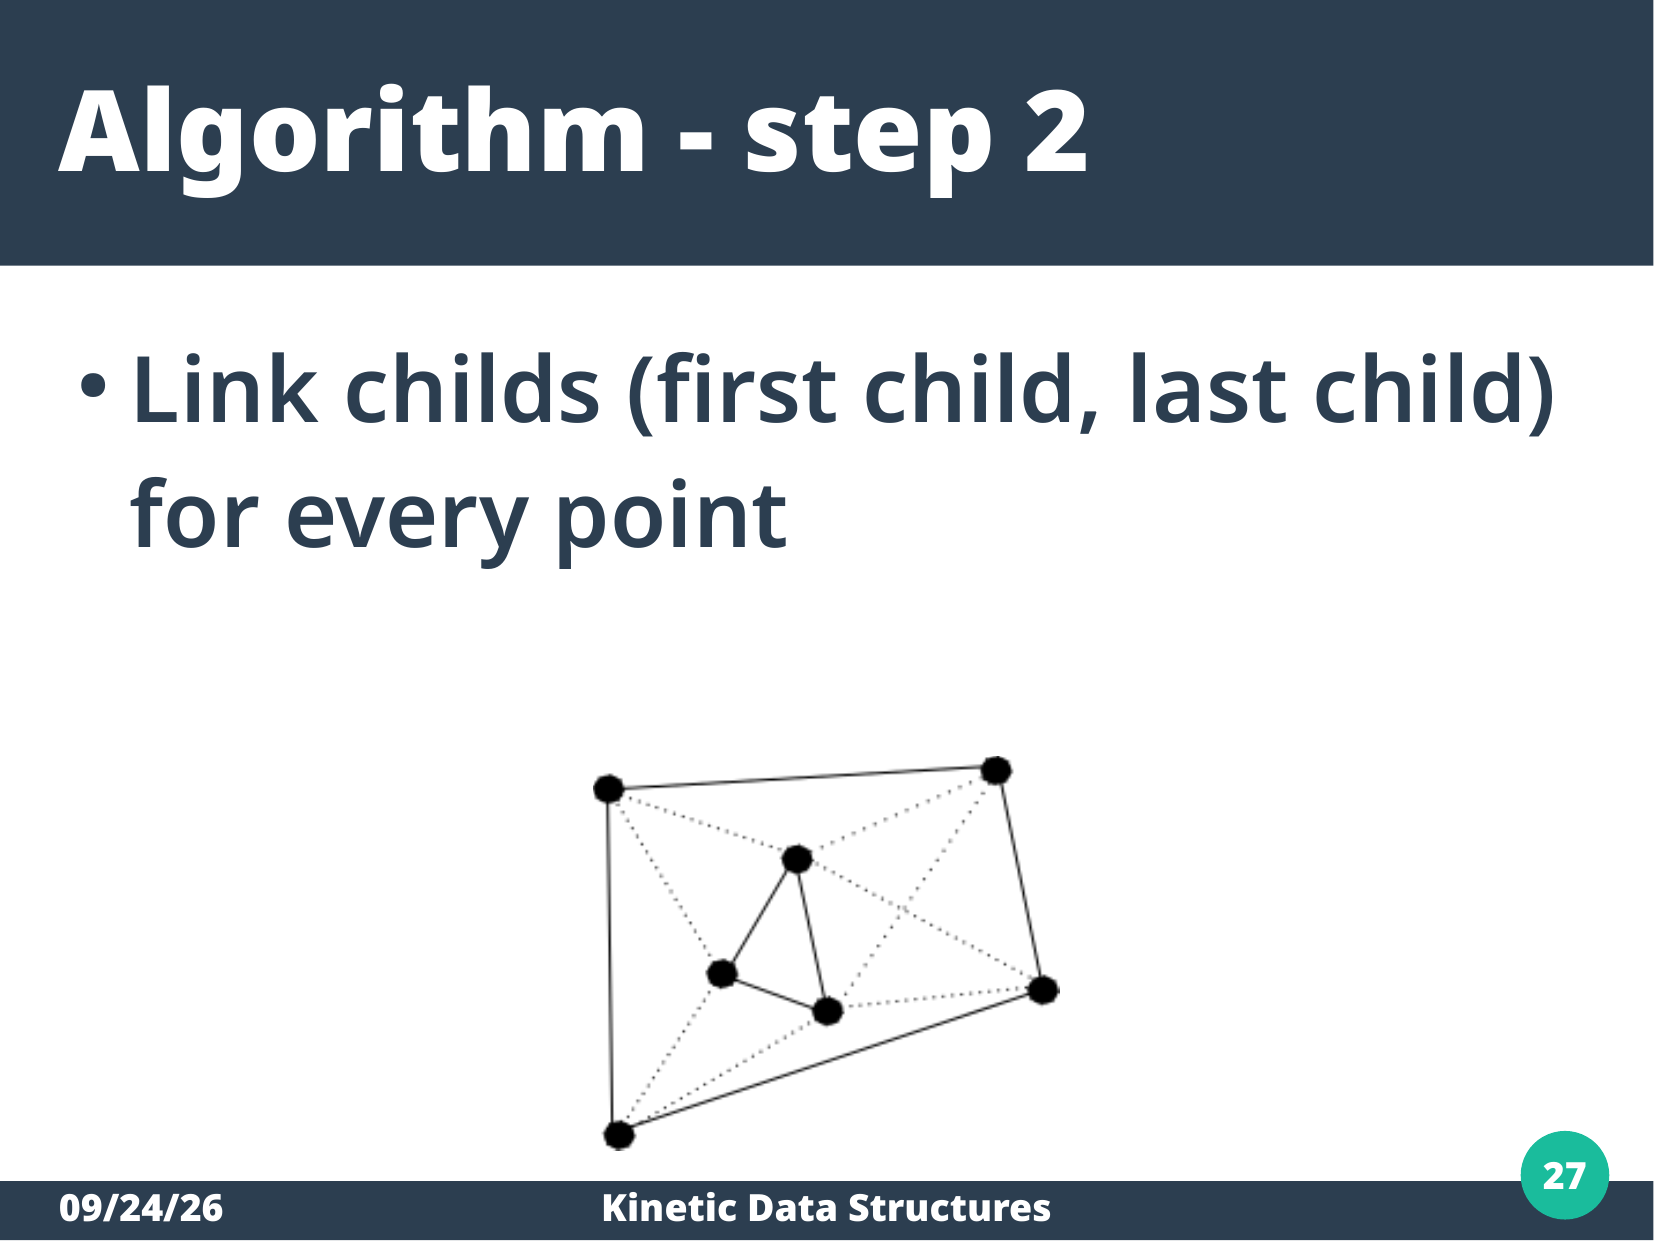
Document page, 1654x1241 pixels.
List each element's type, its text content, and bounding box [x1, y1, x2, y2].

list Link childs (first child, last child) for every point [59, 324, 1595, 720]
title Algorithm - step 2 [59, 49, 1595, 207]
picture [593, 756, 1060, 1151]
